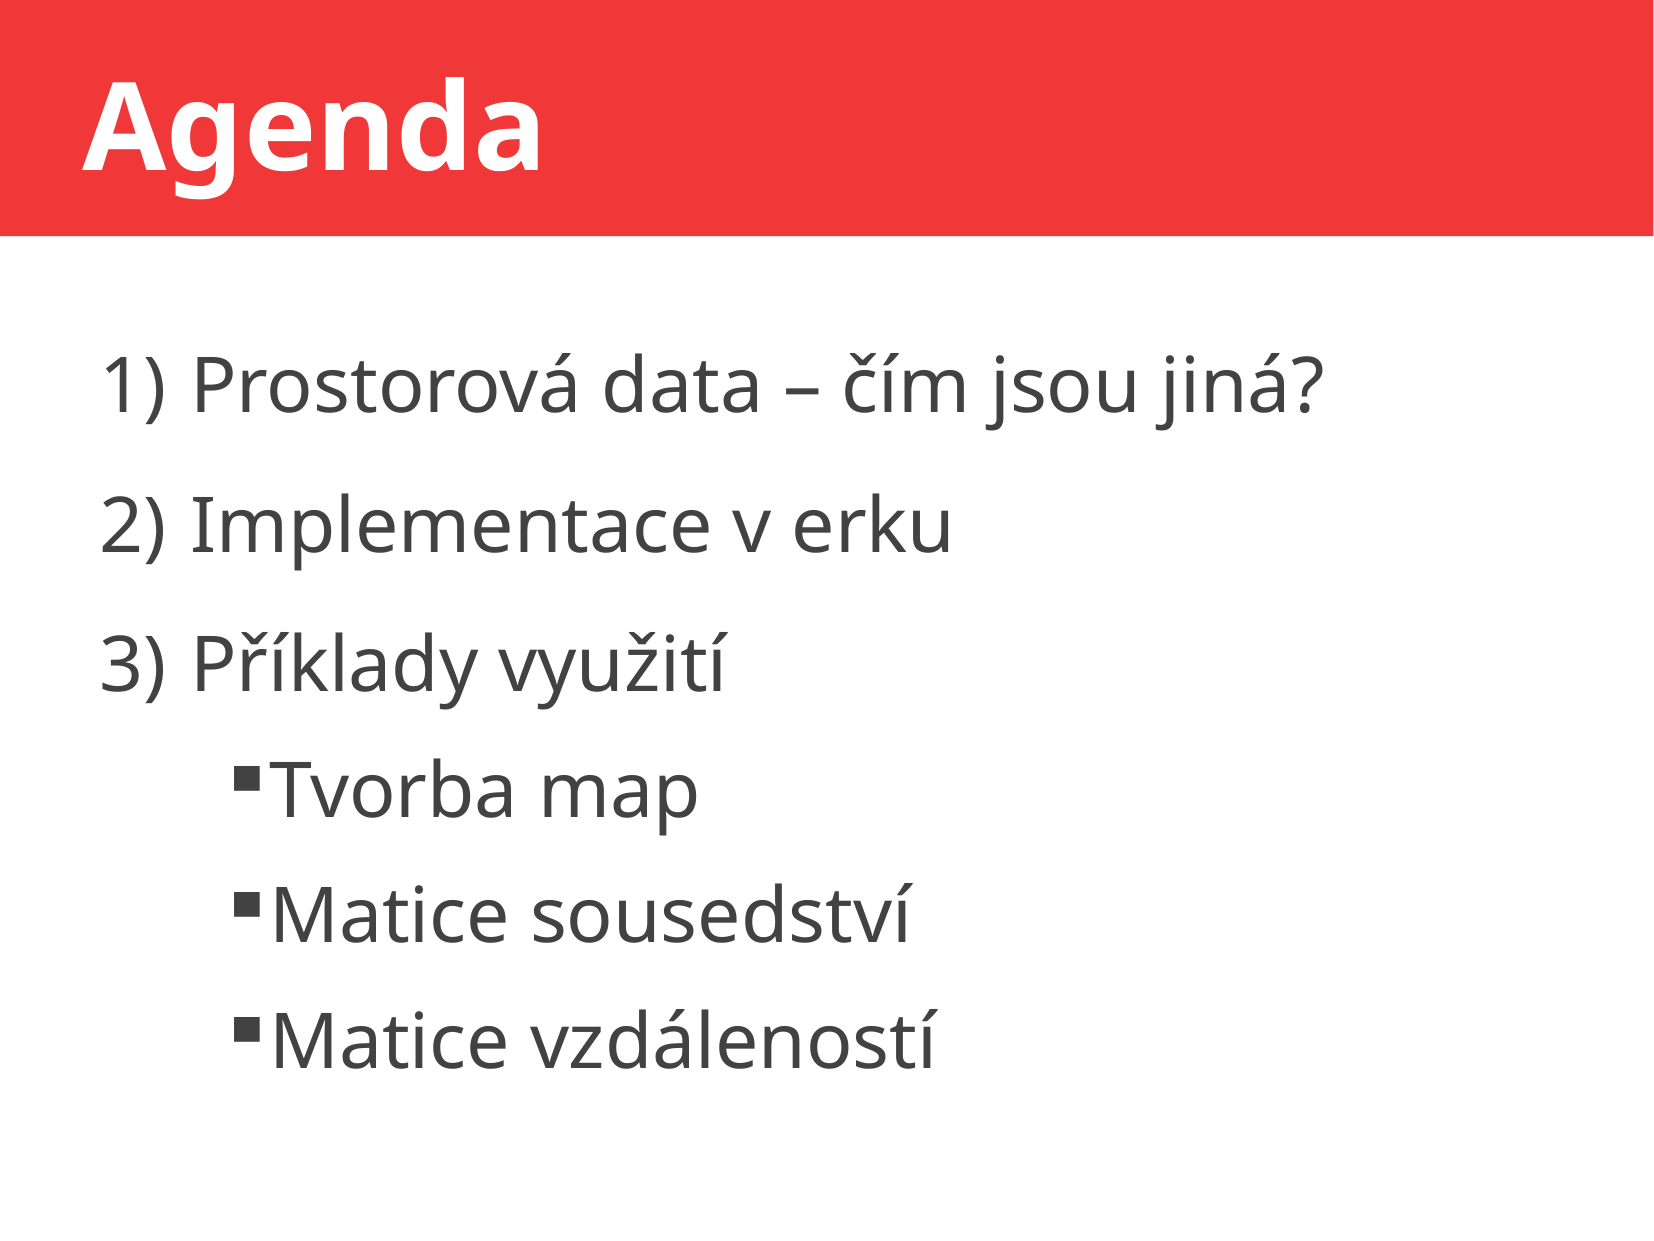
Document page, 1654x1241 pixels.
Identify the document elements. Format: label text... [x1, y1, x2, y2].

list Prostorová data – čím jsou jiná? Implementace v erku Příklady využití Tvorba map Matice sousedství Matice vzdáleností [73, 330, 1554, 1096]
title Agenda [82, 19, 1571, 227]
